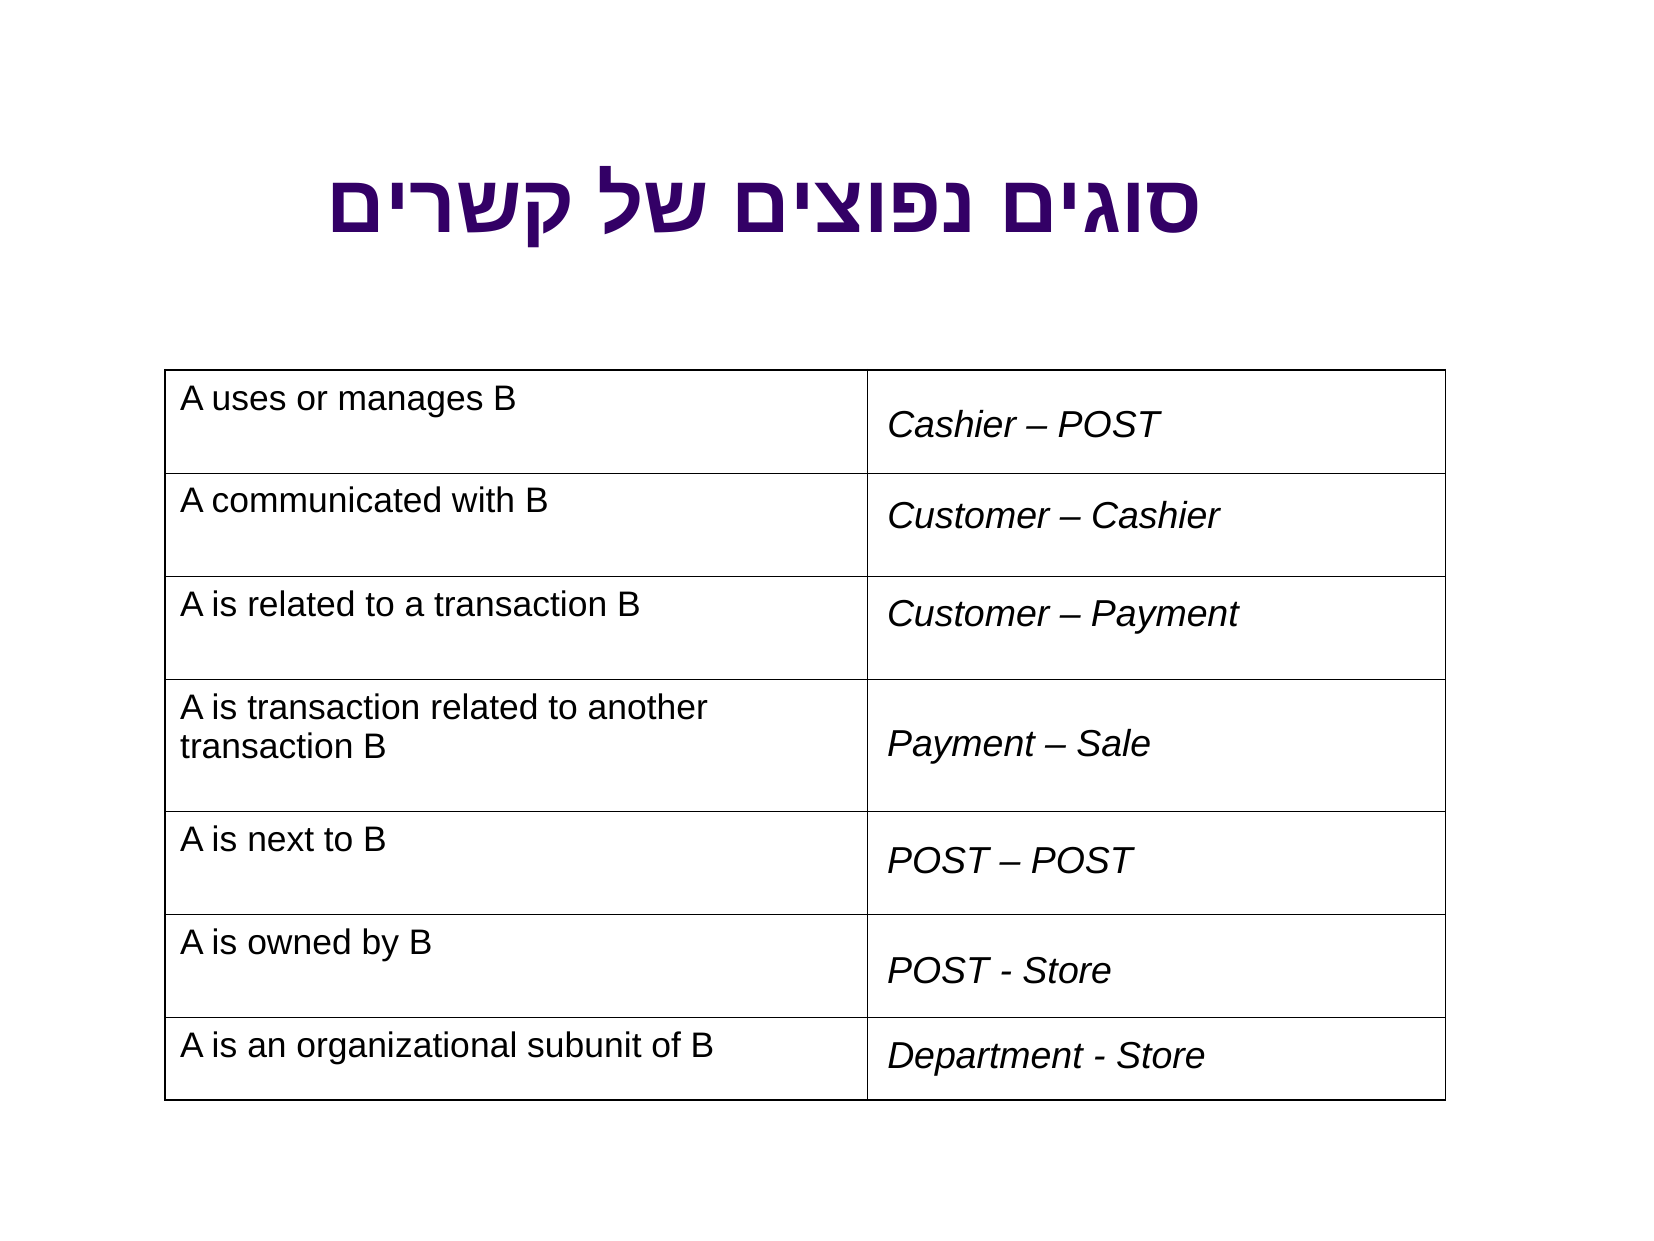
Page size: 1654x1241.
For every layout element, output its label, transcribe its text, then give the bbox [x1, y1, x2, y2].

table_cell A is an organizational subunit of B [166, 1018, 867, 1099]
table_cell A is related to a transaction B [166, 577, 867, 679]
table_header A uses or manages B [166, 371, 867, 473]
table_cell A communicated with B [166, 474, 867, 576]
table_cell [868, 680, 1445, 811]
table_cell [868, 812, 1445, 914]
table_header [868, 371, 1445, 473]
table_cell [868, 915, 1445, 1017]
text_box Customer – Cashier [872, 483, 1303, 544]
table_cell [868, 577, 1445, 679]
table_cell [868, 474, 1445, 576]
text_box Department - Store [872, 1023, 1303, 1085]
text_box POST - Store [872, 938, 1238, 1000]
text_box POST – POST [872, 828, 1251, 889]
table_cell A is owned by B [166, 915, 867, 1017]
table_cell A is transaction related to another transaction B [166, 680, 867, 811]
table_cell A is next to B [166, 812, 867, 914]
table_cell [868, 1018, 1445, 1099]
title סוגים נפוצים של קשרים [82, 22, 1447, 257]
text_box Customer – Payment [872, 580, 1309, 642]
text_box Payment – Sale [872, 711, 1316, 772]
text_box Cashier – POST [872, 392, 1264, 453]
